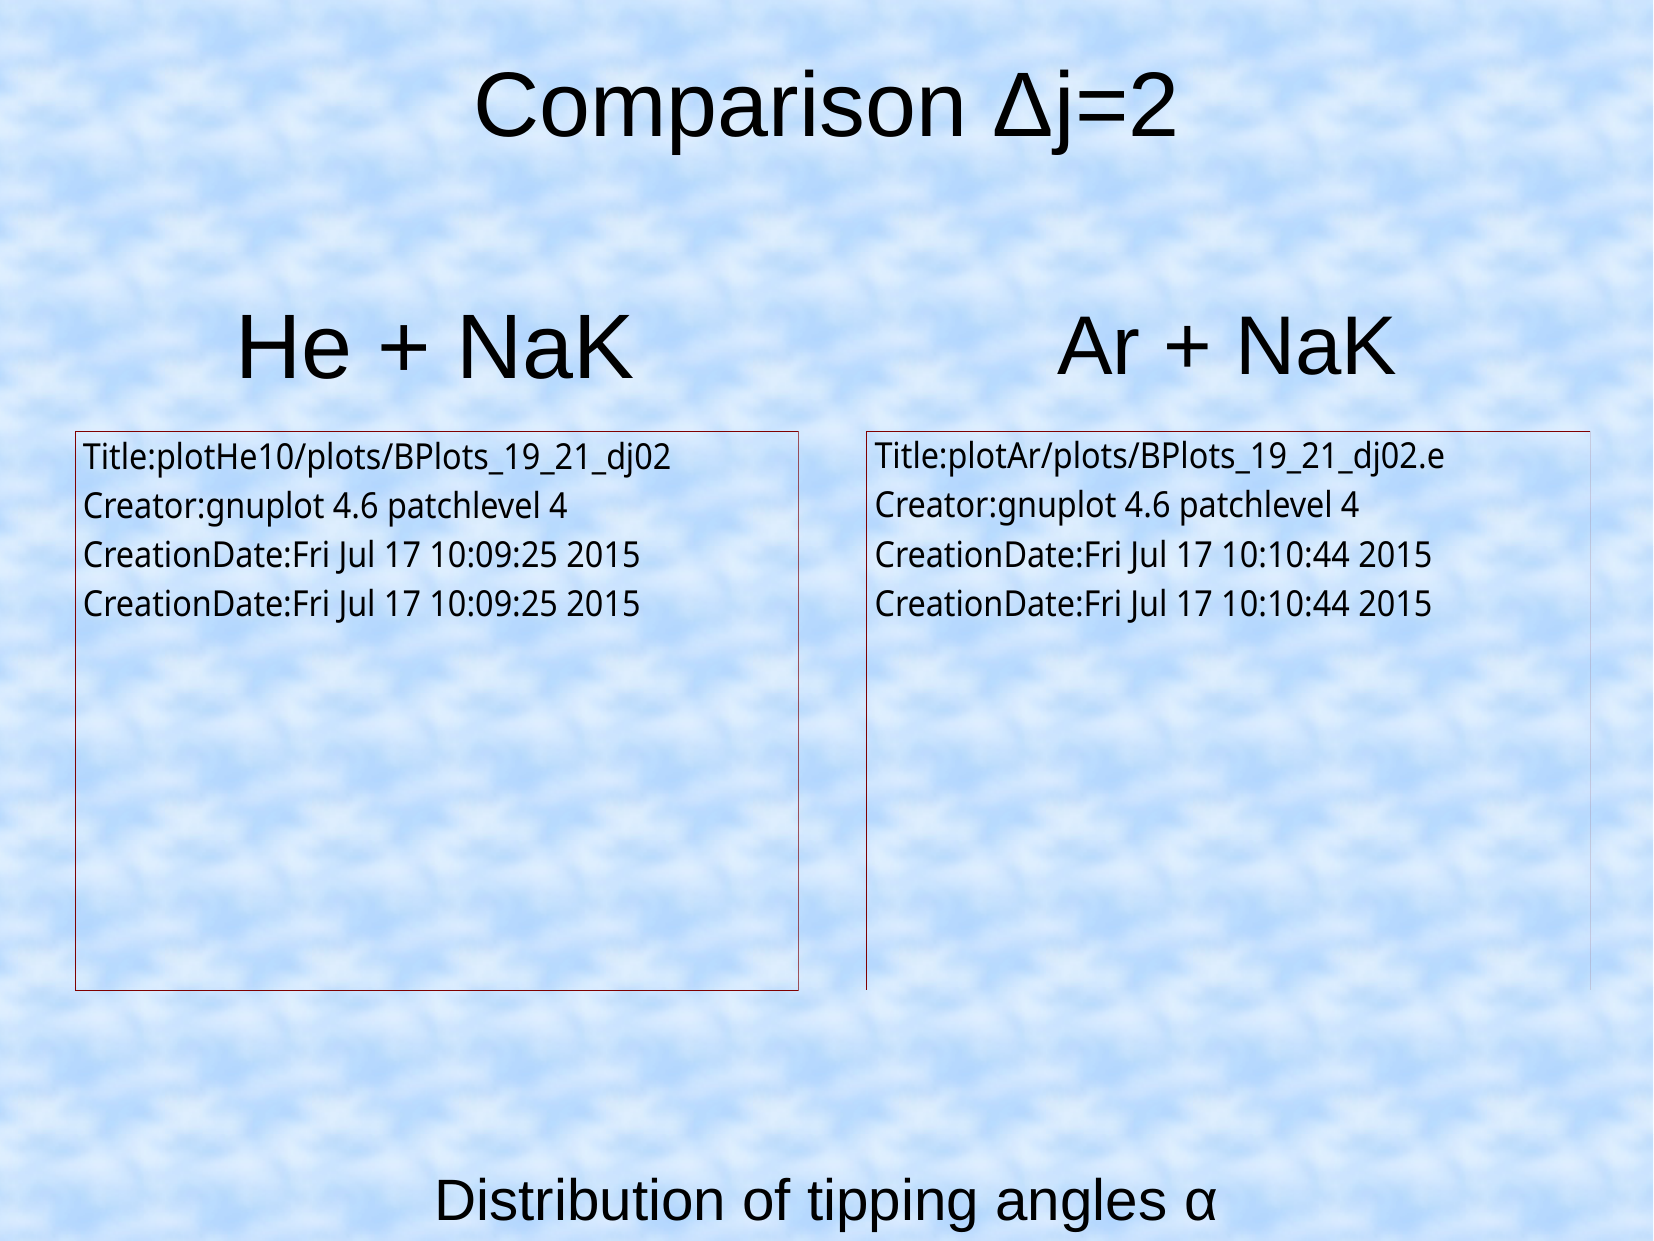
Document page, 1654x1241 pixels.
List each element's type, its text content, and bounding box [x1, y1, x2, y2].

text_box Comparison Δj=2 [385, 53, 1268, 157]
picture [0, 0, 1654, 1241]
text_box Distribution of tipping angles α [419, 1160, 1234, 1241]
title Ar + NaK [864, 242, 1591, 450]
title He + NaK [72, 243, 799, 429]
